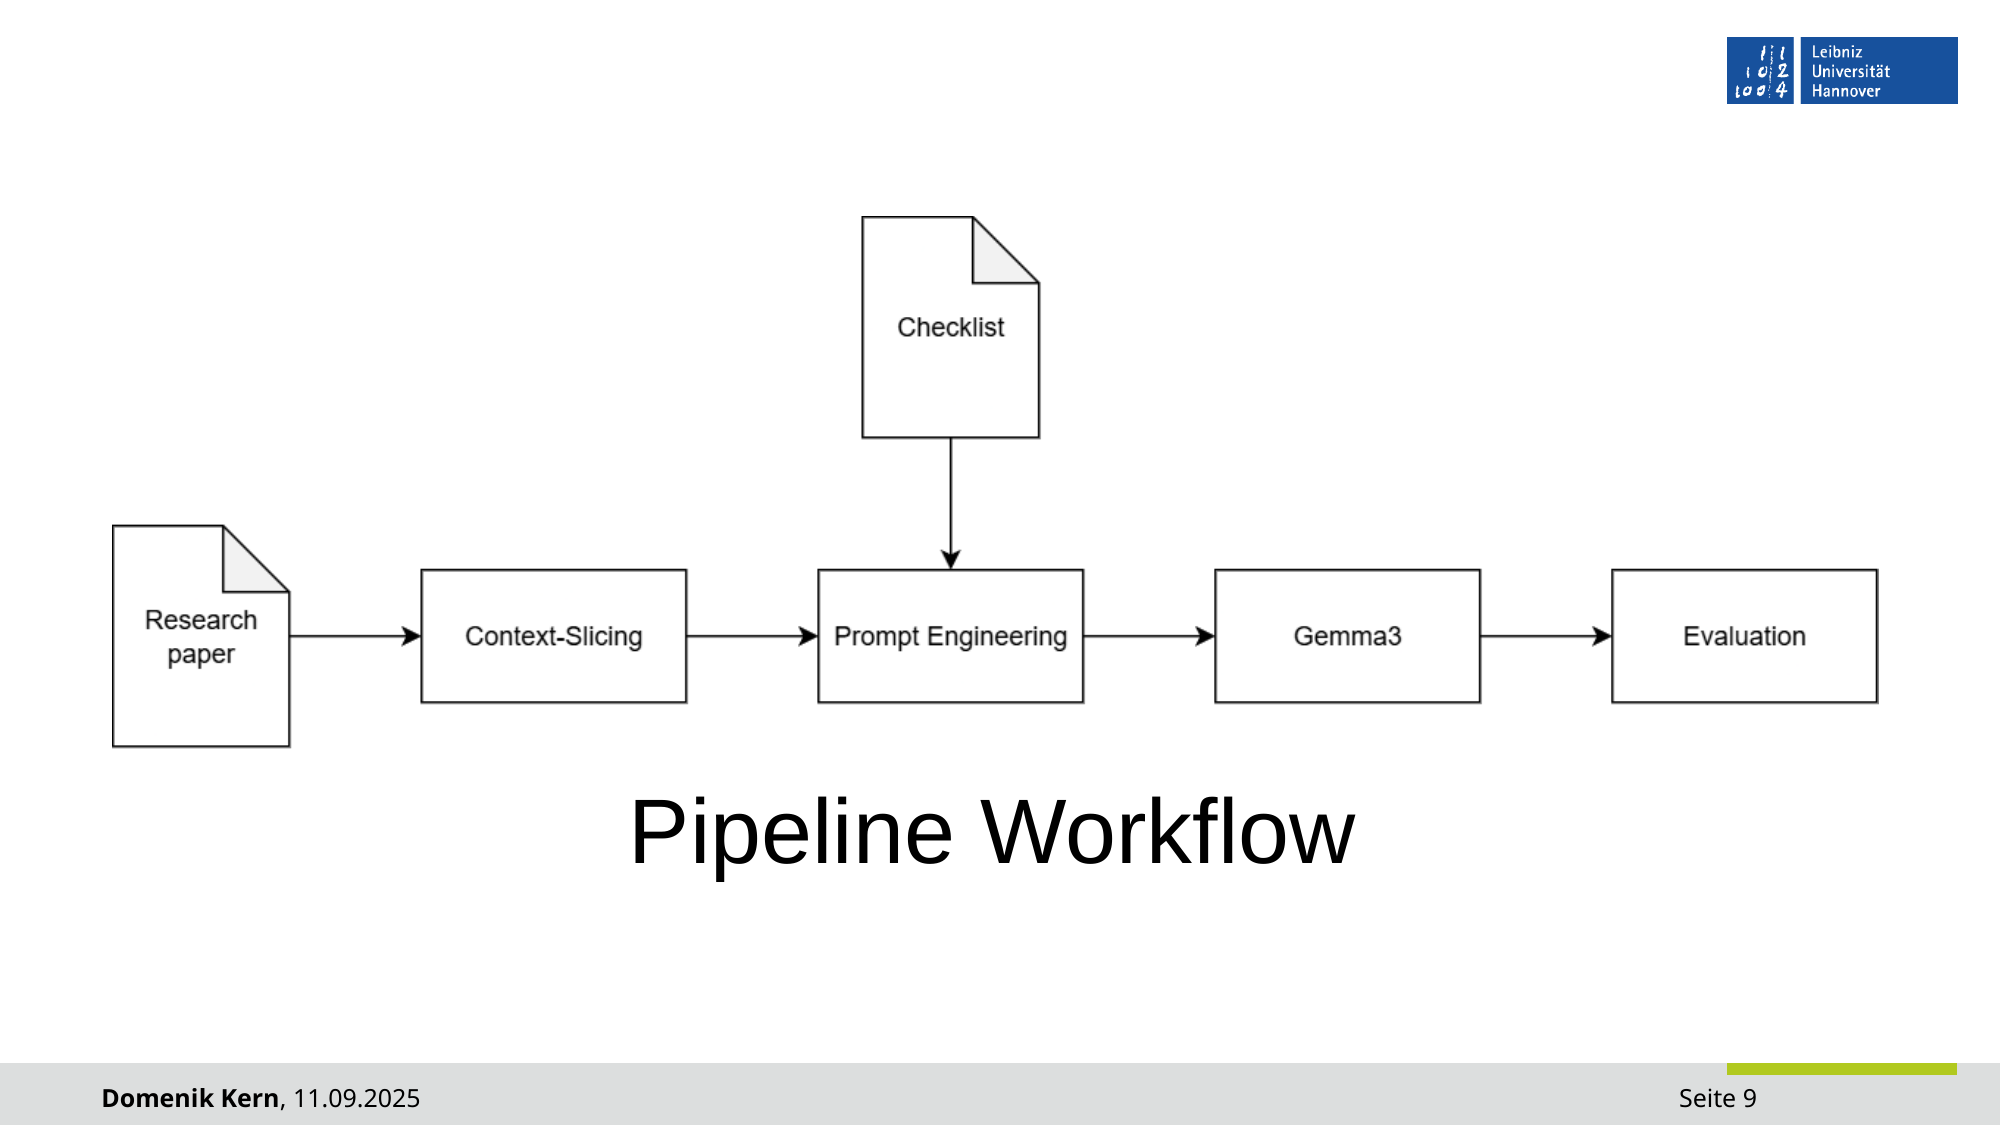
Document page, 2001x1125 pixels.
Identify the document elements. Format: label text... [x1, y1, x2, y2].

title Pipeline Workflow [486, 772, 1500, 891]
picture [112, 216, 1879, 751]
picture [1727, 37, 1958, 104]
